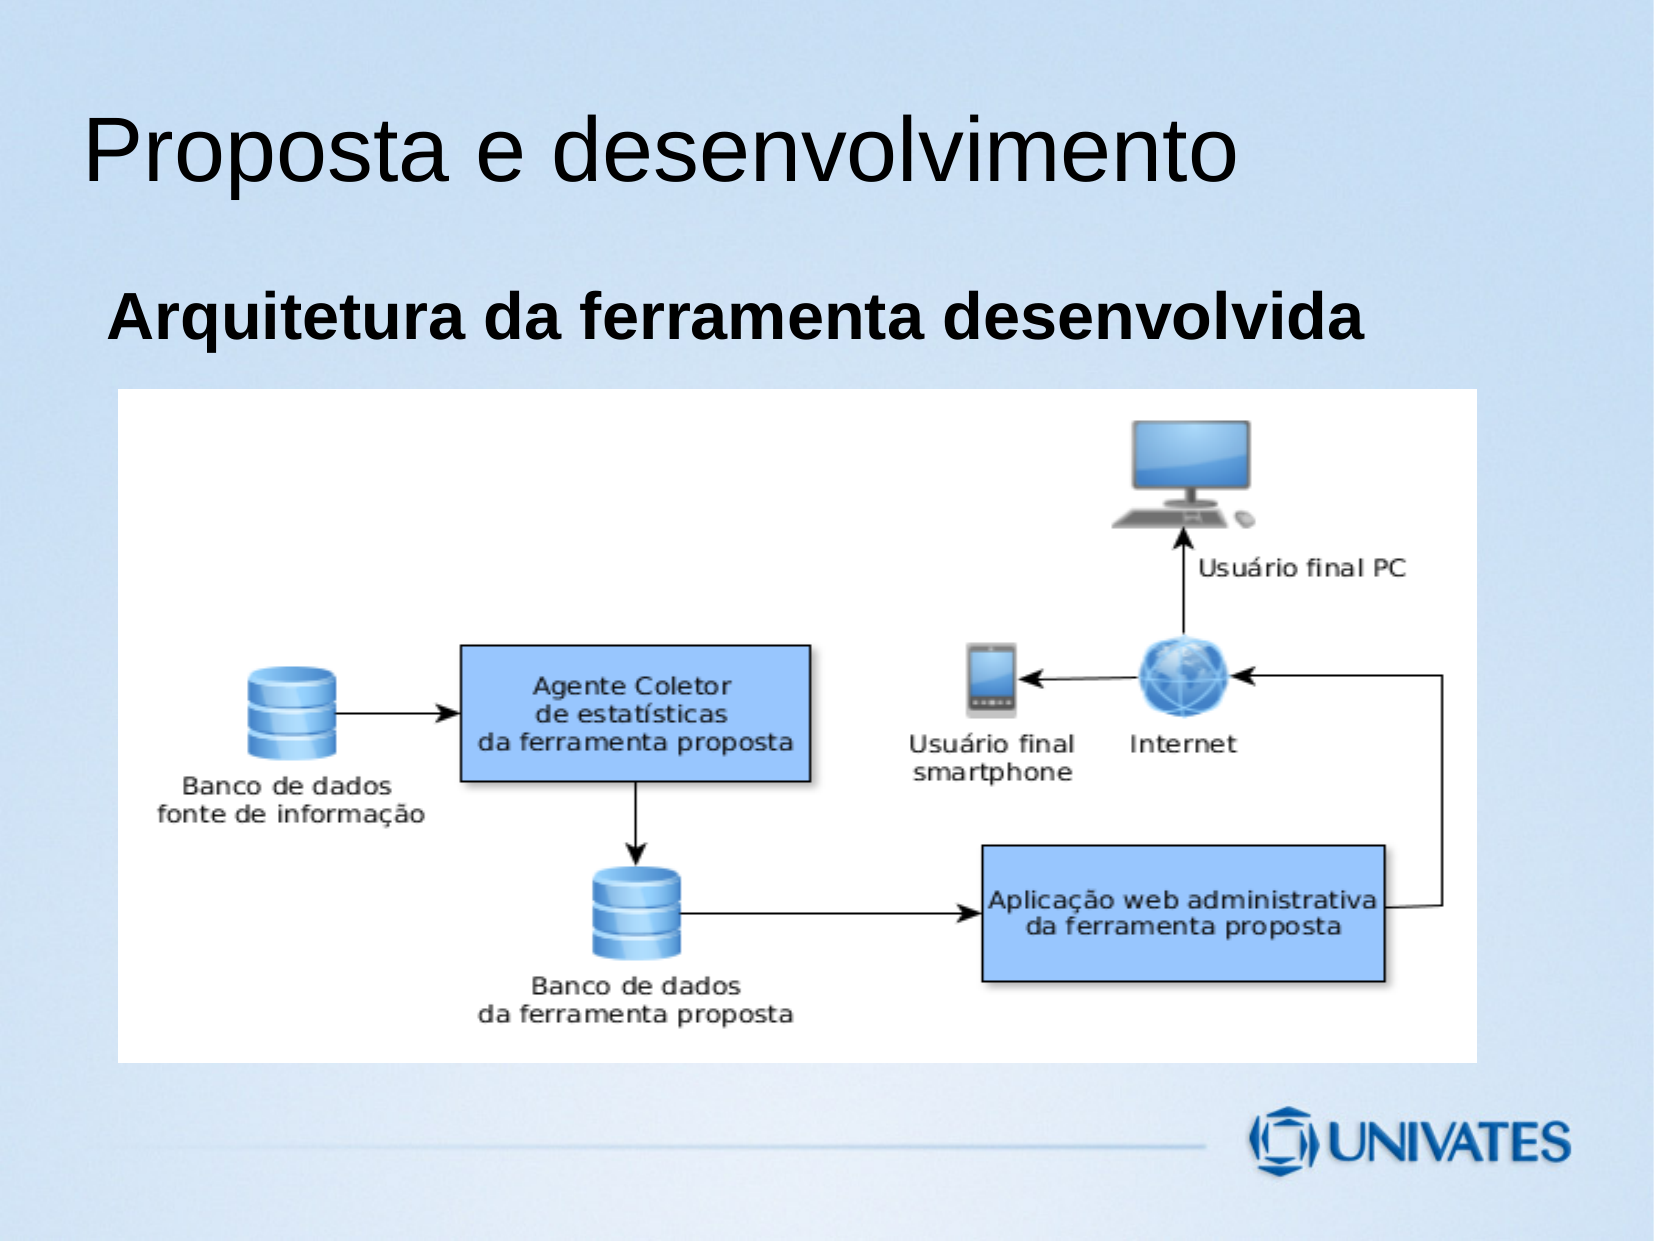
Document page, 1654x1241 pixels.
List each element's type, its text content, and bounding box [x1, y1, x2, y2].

title Proposta e desenvolvimento [82, 49, 1571, 257]
text_box Arquitetura da ferramenta desenvolvida [70, 279, 1560, 355]
picture [0, 0, 1654, 1241]
